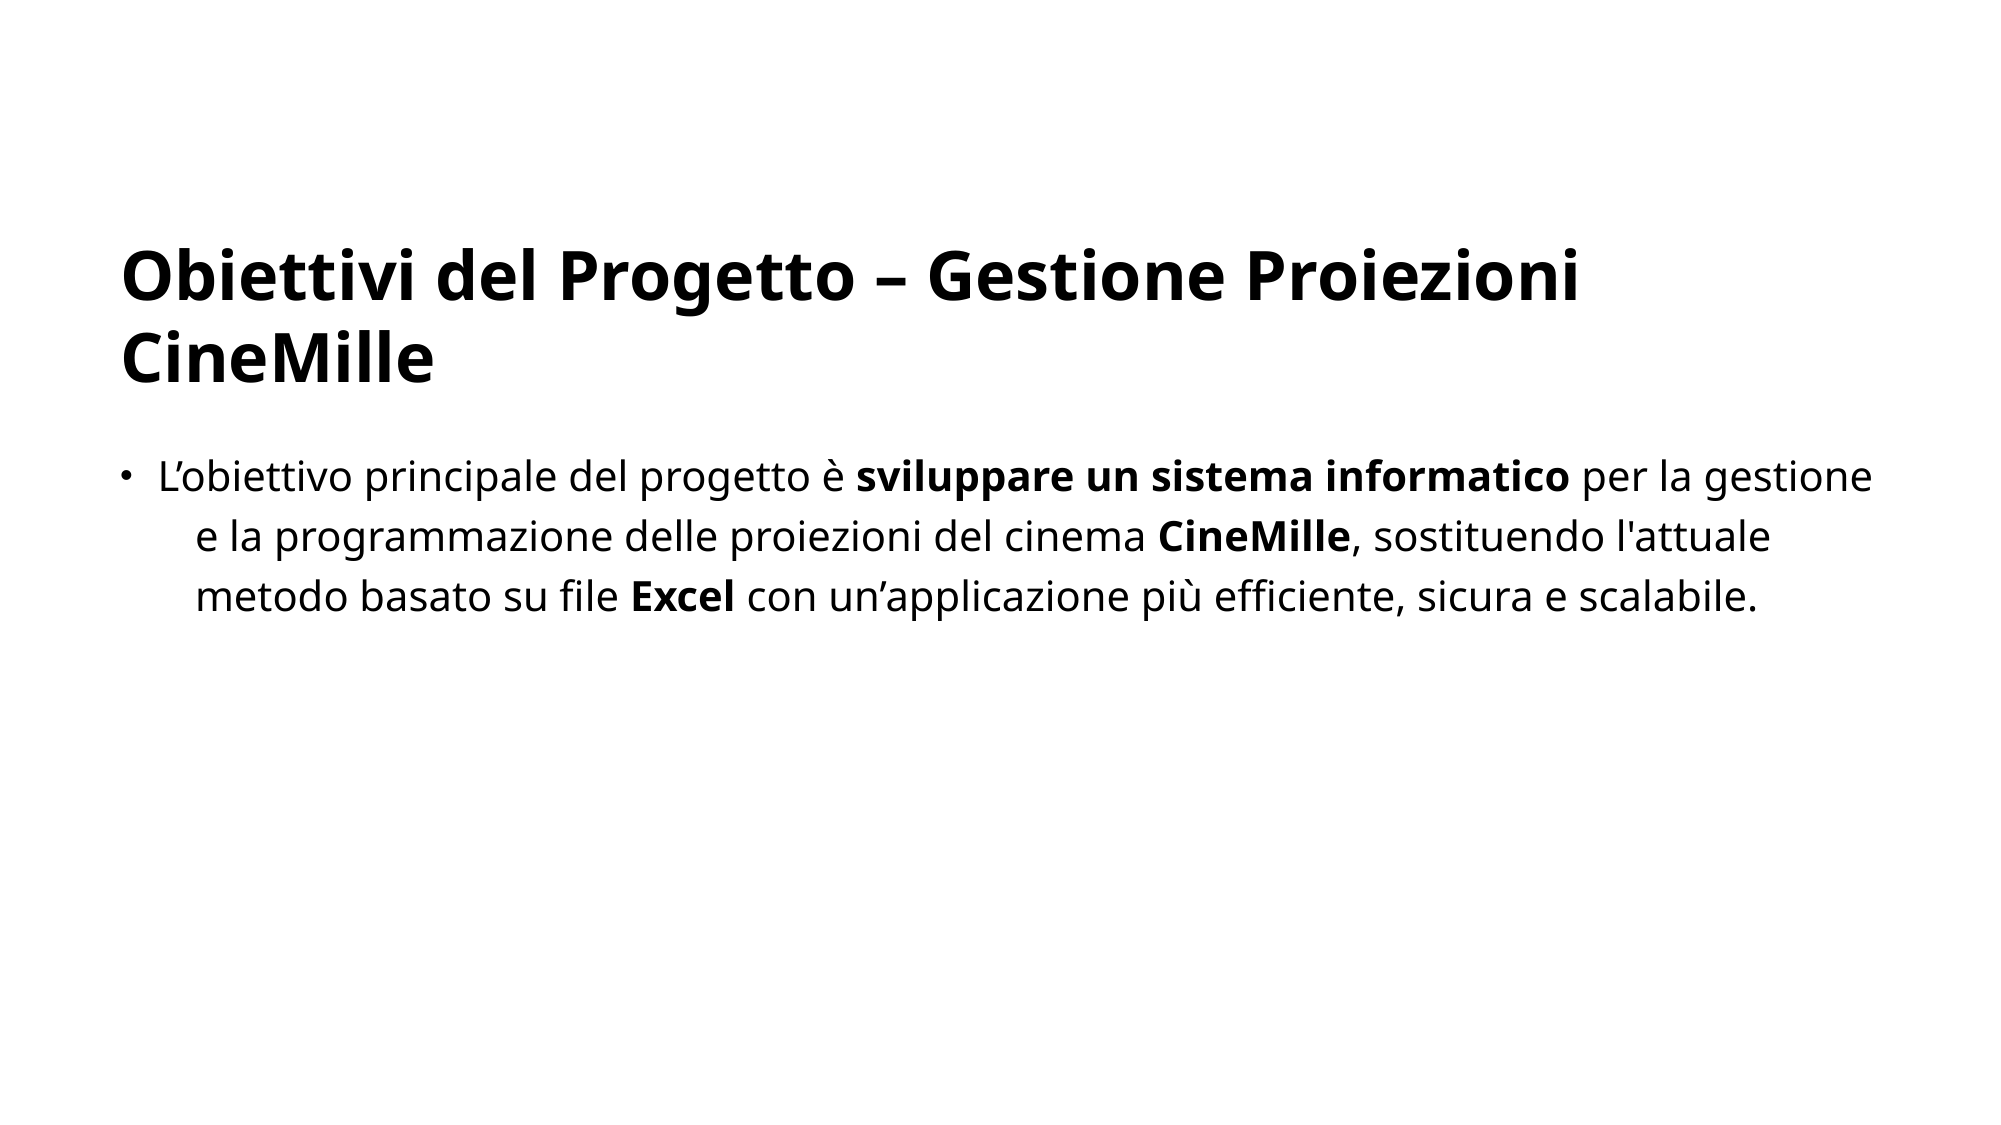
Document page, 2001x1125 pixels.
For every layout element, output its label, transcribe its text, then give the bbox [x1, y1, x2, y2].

list L’obiettivo principale del progetto è sviluppare un sistema informatico per la gestione e la programmazione delle proiezioni del cinema CineMille, sostituendo l'attuale metodo basato su file Excel con un’applicazione più efficiente, sicura e scalabile. [105, 431, 1892, 1017]
title Obiettivi del Progetto – Gestione Proiezioni CineMille [105, 224, 1892, 405]
